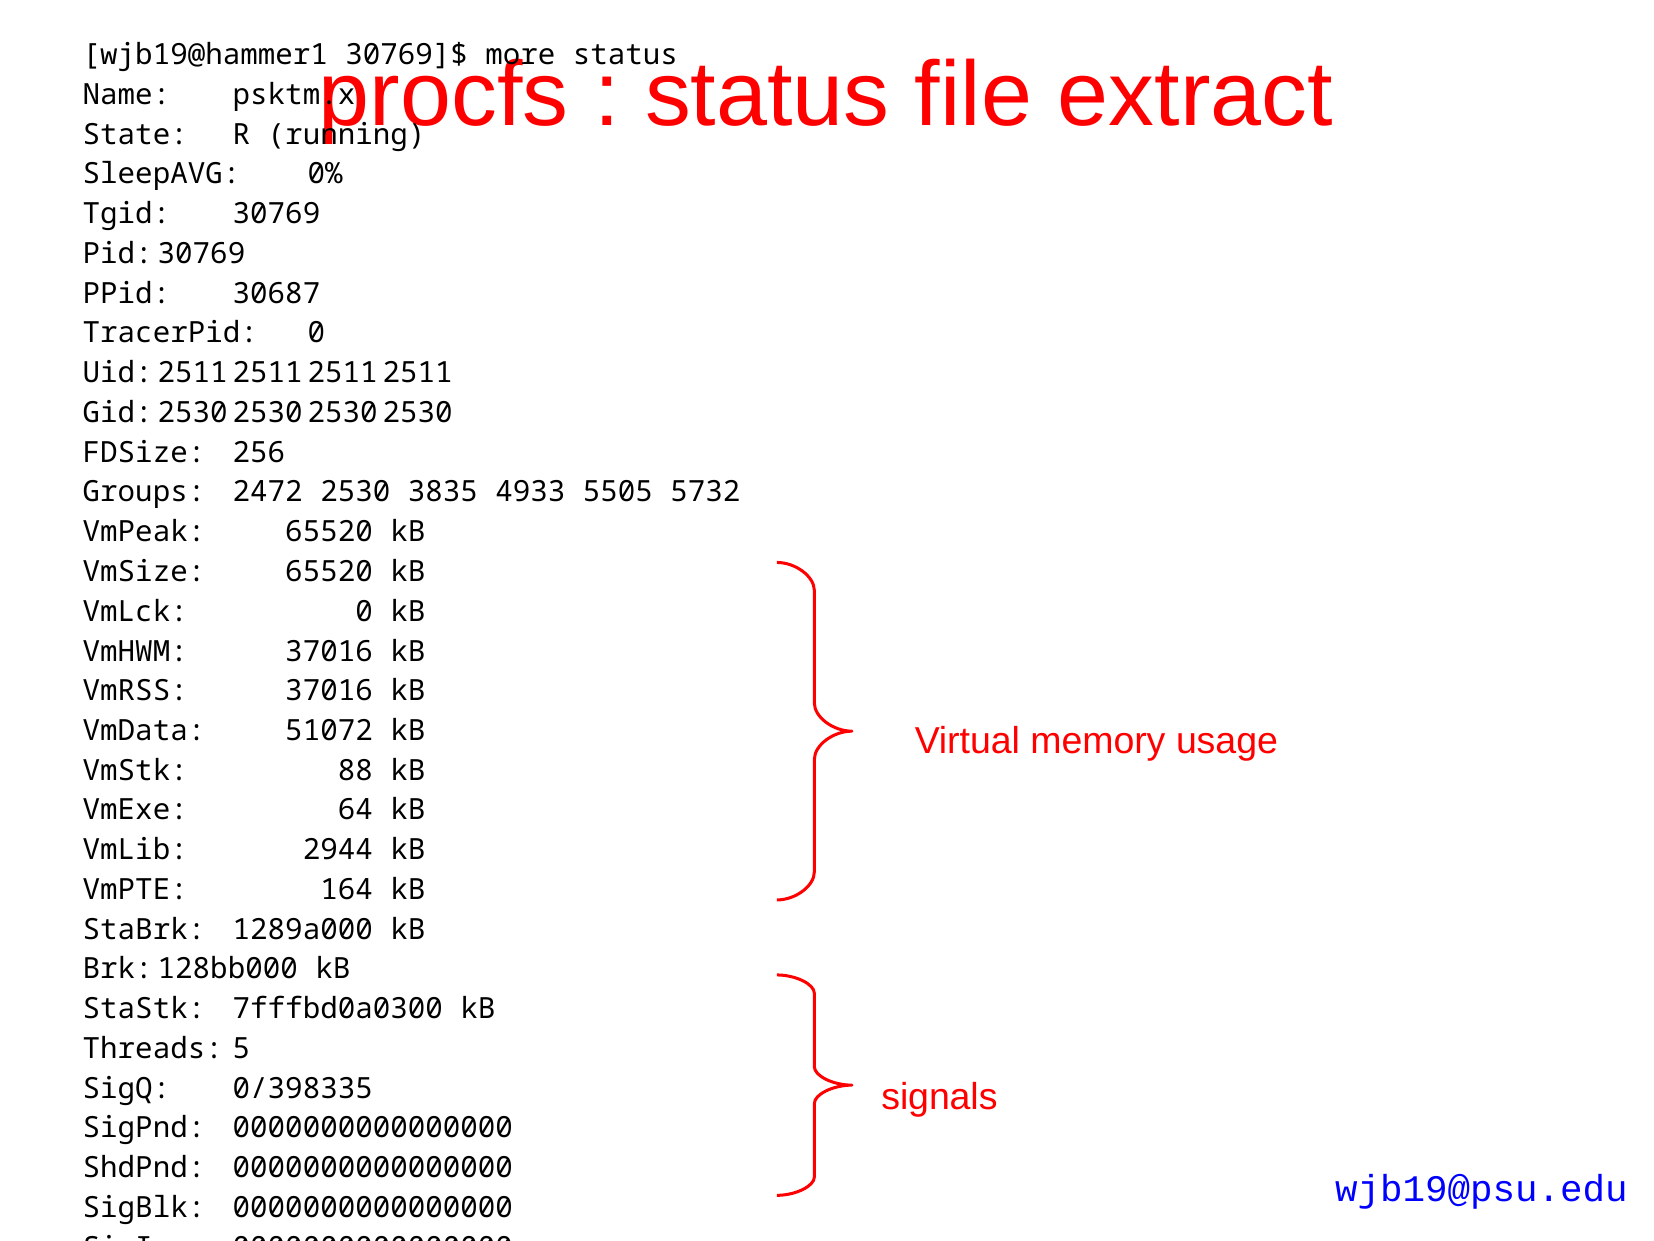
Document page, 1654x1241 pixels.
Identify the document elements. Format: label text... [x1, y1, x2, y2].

title procfs : status file extract [82, 0, 1571, 131]
text_box wjb19@psu.edu [1320, 1162, 1643, 1220]
text_box signals [866, 1068, 1013, 1126]
subtitle [wjb19@hammer1 30769]$ more status Name: psktm.x State: R (running) SleepAVG: 0% Tgid: 30769 Pid: 30769 PPid: 30687 TracerPid: 0 Uid: 2511 2511 2511 2511 Gid: 2530 2530 2530 2530 FDSize: 256 Groups: 2472 2530 3835 4933 5505 5732 VmPeak: 65520 kB VmSize: 65520 kB VmLck: 0 kB VmHWM: 37016 kB VmRSS: 37016 kB VmData: 51072 kB VmStk: 88 kB VmExe: 64 kB VmLib: 2944 kB VmPTE: 164 kB StaBrk: 1289a000 kB Brk: 128bb000 kB StaStk: 7fffbd0a0300 kB Threads: 5 SigQ: 0/398335 SigPnd: 0000000000000000 ShdPnd: 0000000000000000 SigBlk: 0000000000000000 SigIgn: 0000000000000000 SigCgt: 0000000180000000 [82, 131, 1571, 1241]
text_box Virtual memory usage [900, 712, 1293, 770]
